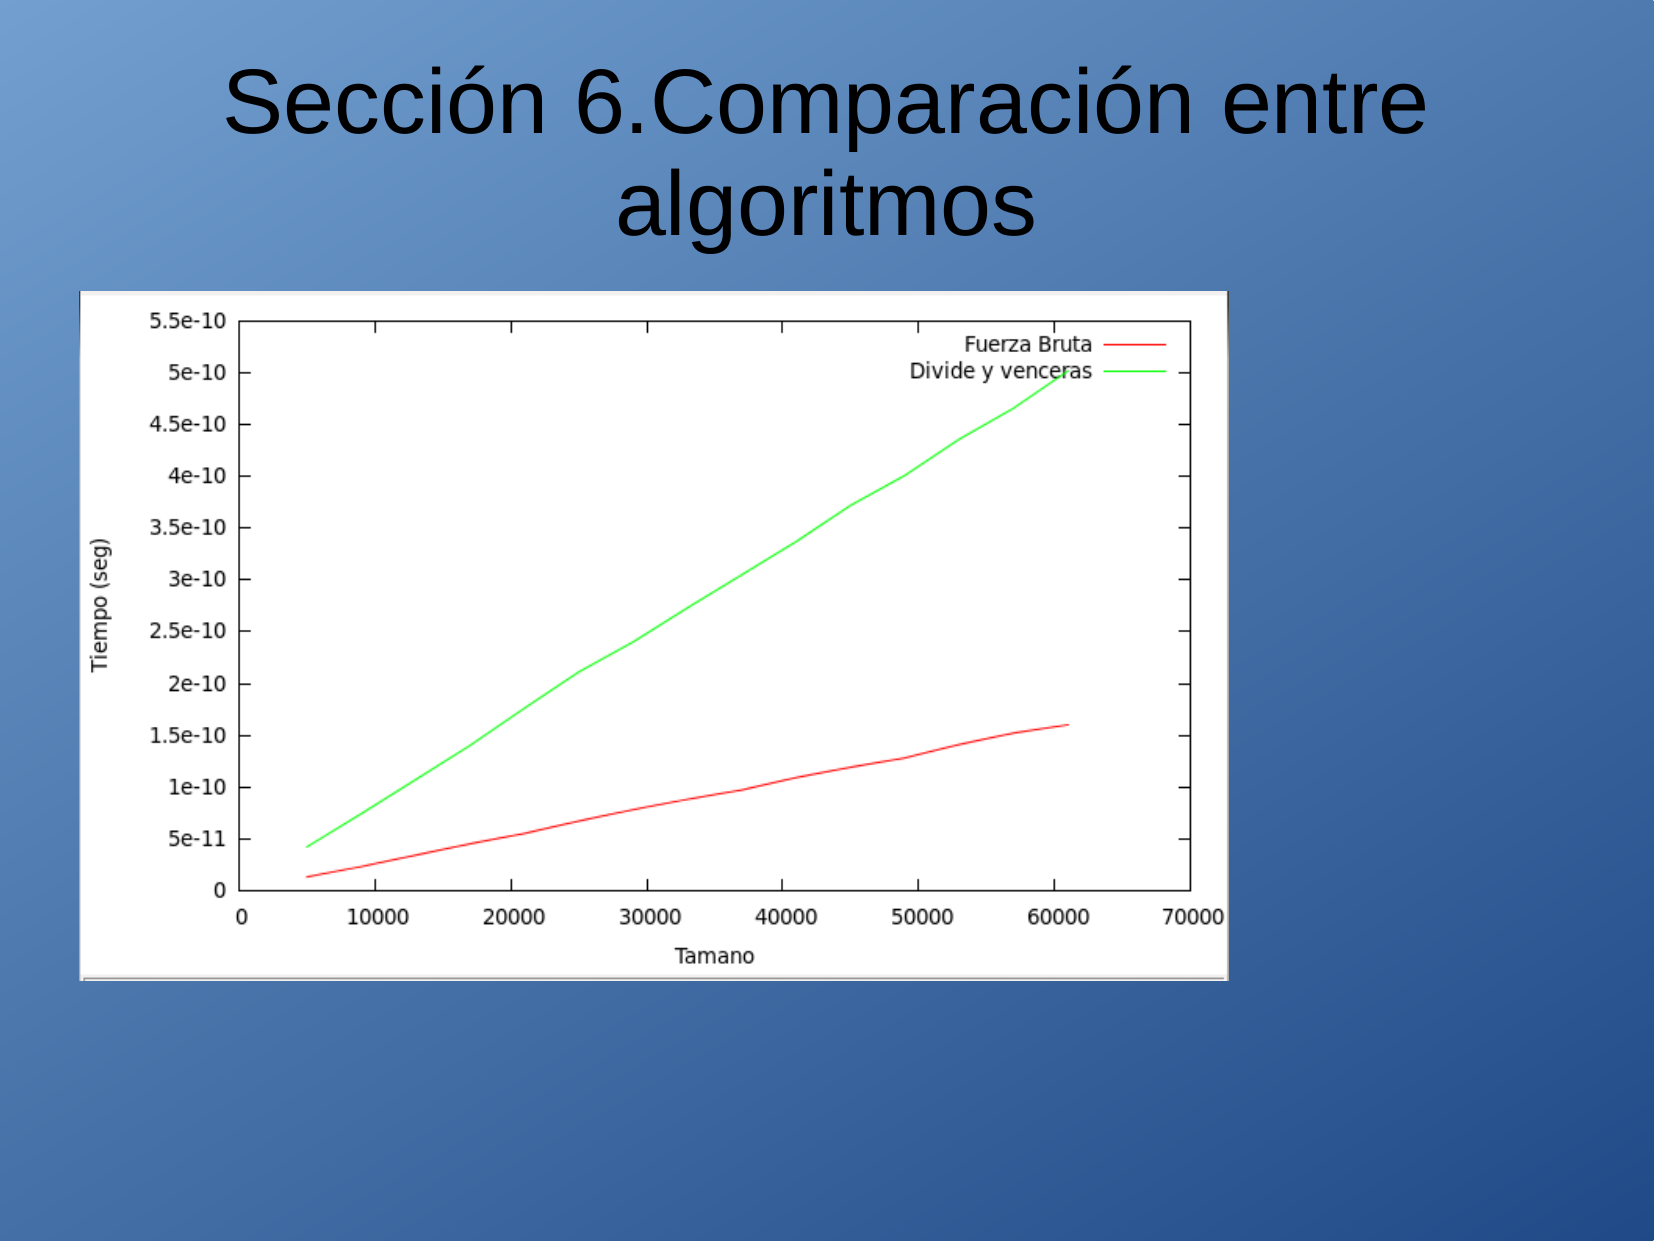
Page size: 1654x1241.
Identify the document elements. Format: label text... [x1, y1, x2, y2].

title Sección 6.Comparación entre algoritmos [82, 49, 1571, 257]
picture [79, 291, 1229, 981]
